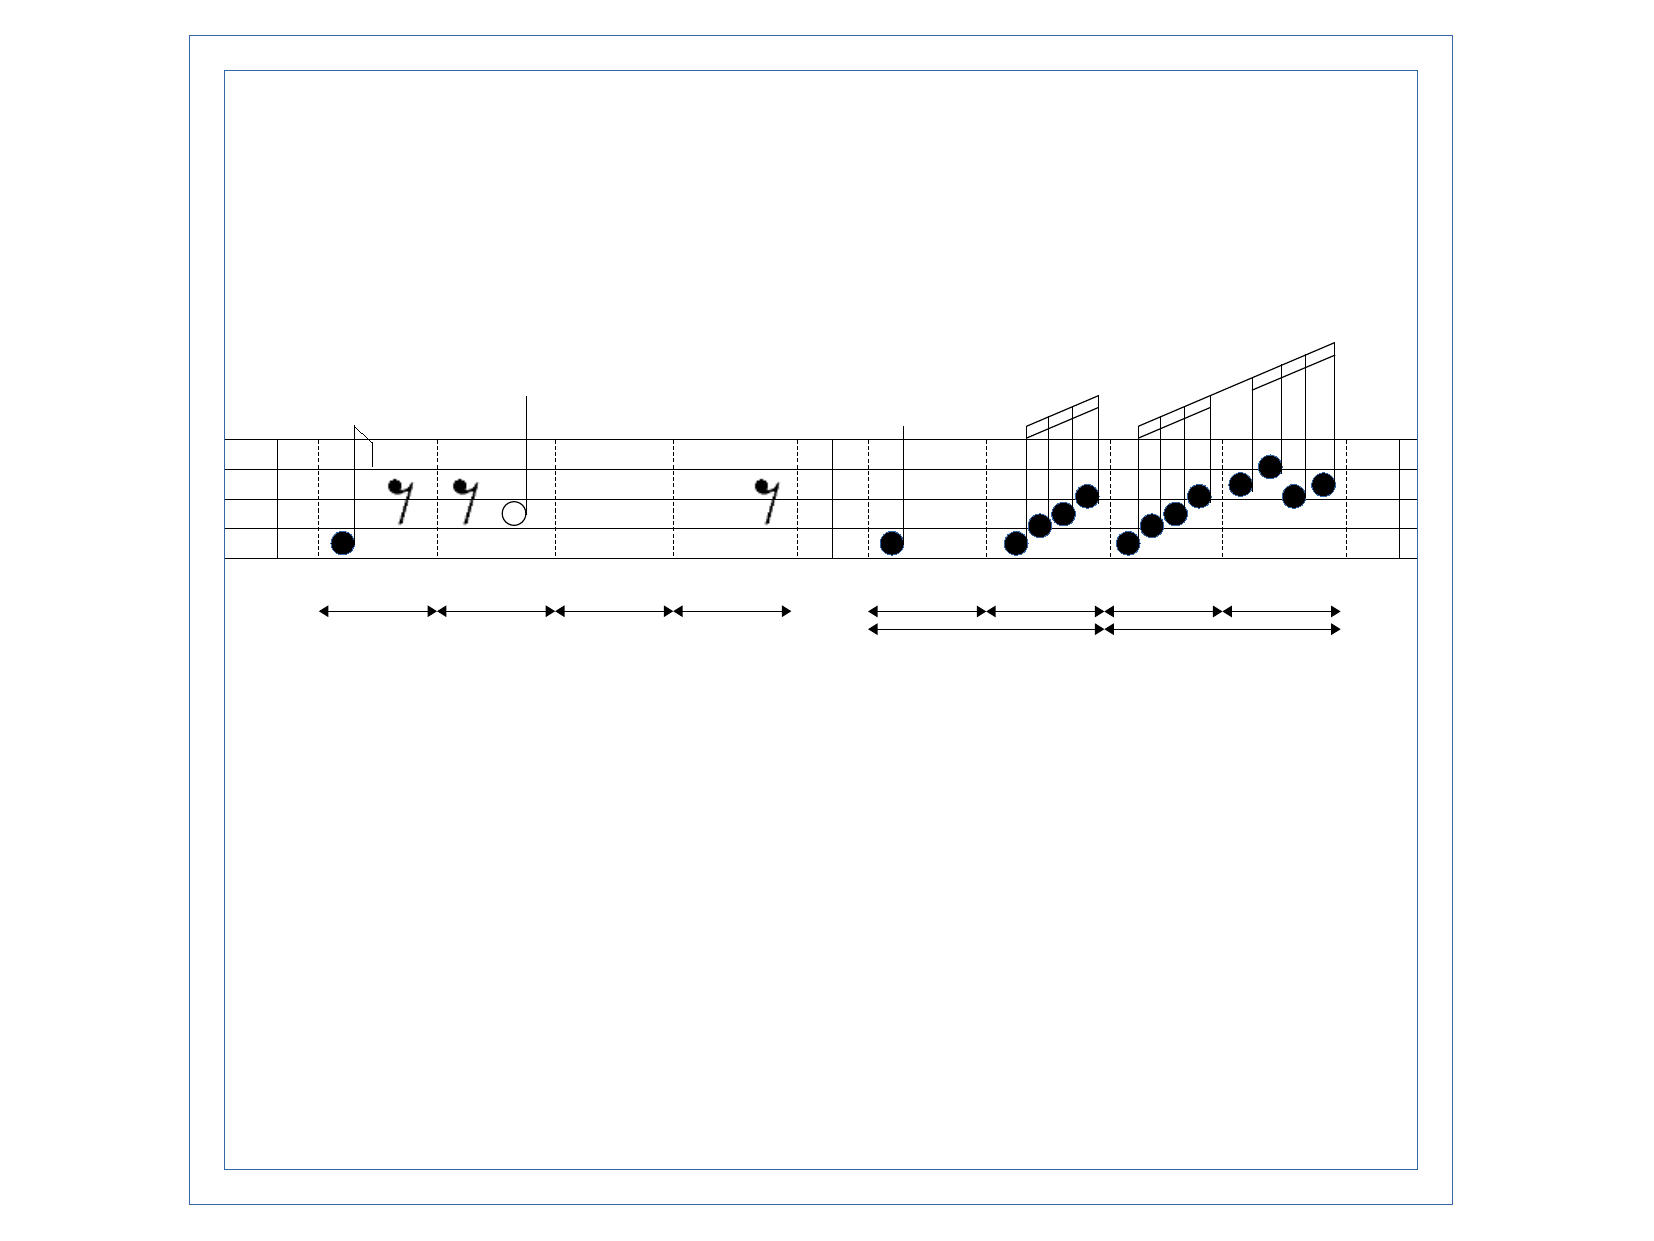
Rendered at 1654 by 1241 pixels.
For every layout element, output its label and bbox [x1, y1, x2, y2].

picture [447, 465, 483, 538]
text_box [1140, 513, 1164, 538]
text_box [1163, 502, 1188, 526]
picture [749, 465, 784, 538]
text_box [880, 531, 904, 556]
text_box [1051, 502, 1076, 526]
text_box [1028, 513, 1052, 538]
text_box [1282, 484, 1306, 509]
text_box [1075, 484, 1098, 509]
text_box [1116, 531, 1141, 556]
picture [382, 465, 418, 538]
text_box [1311, 472, 1336, 497]
text_box [1187, 484, 1210, 509]
text_box [330, 531, 355, 555]
text_box [1258, 454, 1281, 479]
text_box [1228, 472, 1252, 497]
text_box [502, 501, 526, 526]
text_box [1004, 531, 1029, 556]
